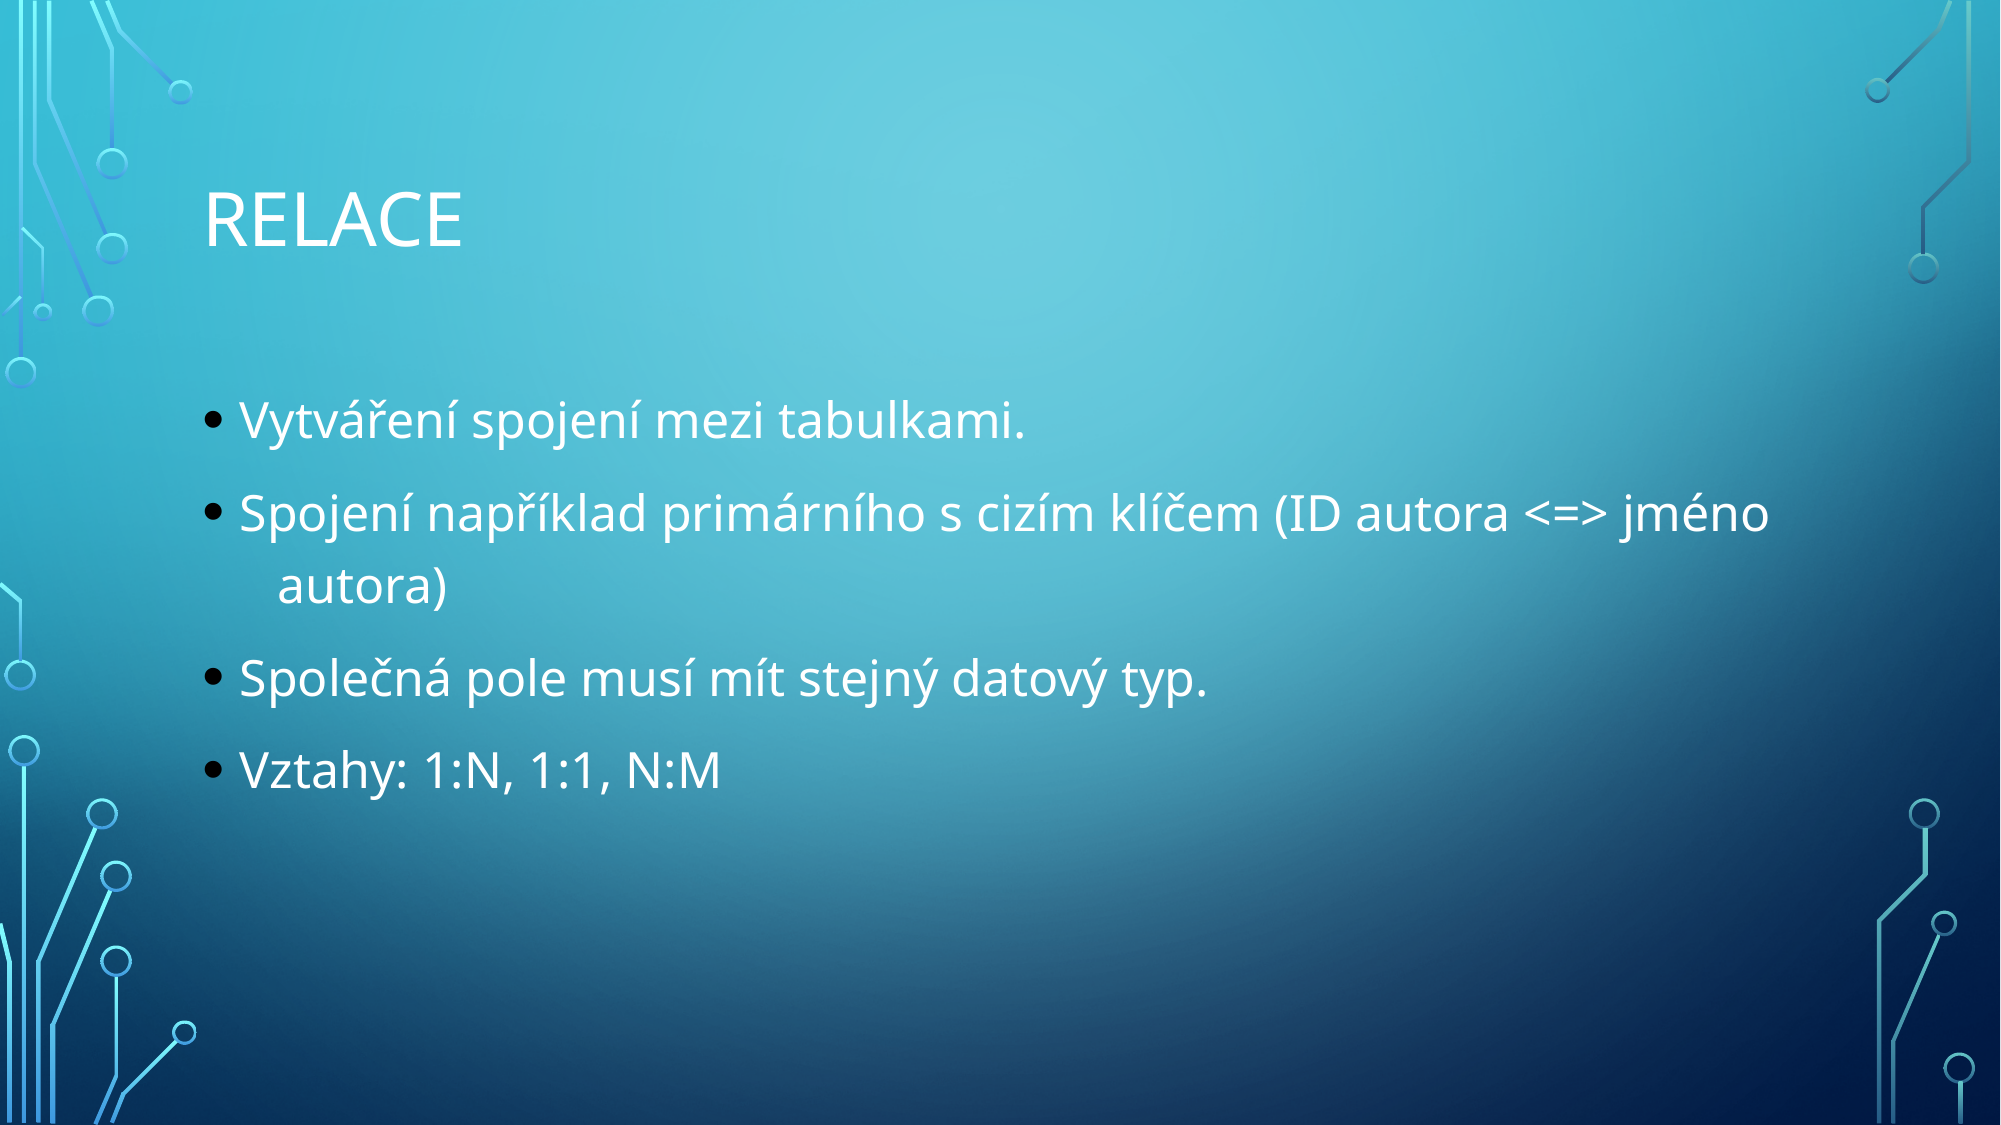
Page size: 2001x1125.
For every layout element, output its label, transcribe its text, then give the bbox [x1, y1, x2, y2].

title Relace [187, 101, 1813, 344]
list Vytváření spojení mezi tabulkami. Spojení například primárního s cizím klíčem (ID autora <=> jméno autora) Společná pole musí mít stejný datový typ. Vztahy: 1:N, 1:1, N:M [187, 369, 1813, 951]
